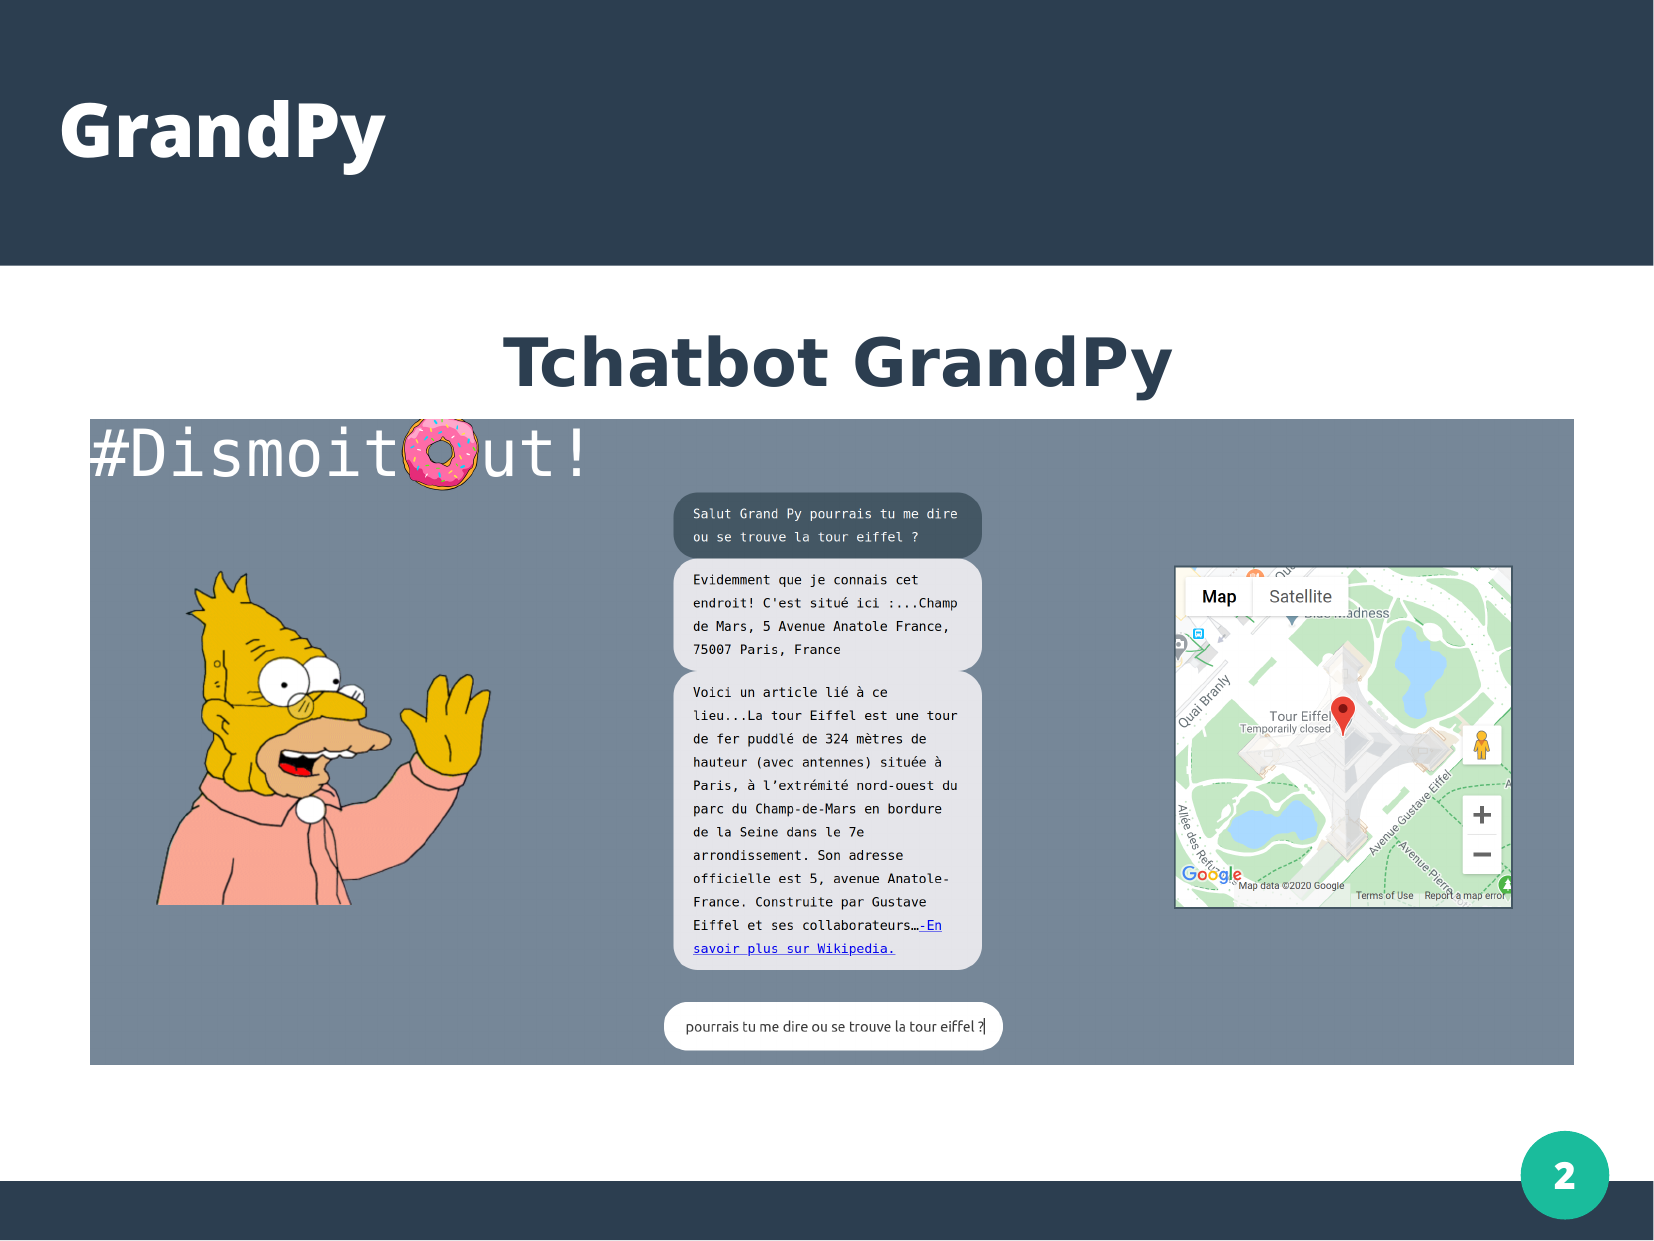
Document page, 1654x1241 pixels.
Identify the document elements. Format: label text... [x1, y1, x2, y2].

list Tchatbot GrandPy [59, 324, 1595, 1152]
title GrandPy [59, 49, 1595, 207]
picture [90, 419, 1574, 1066]
